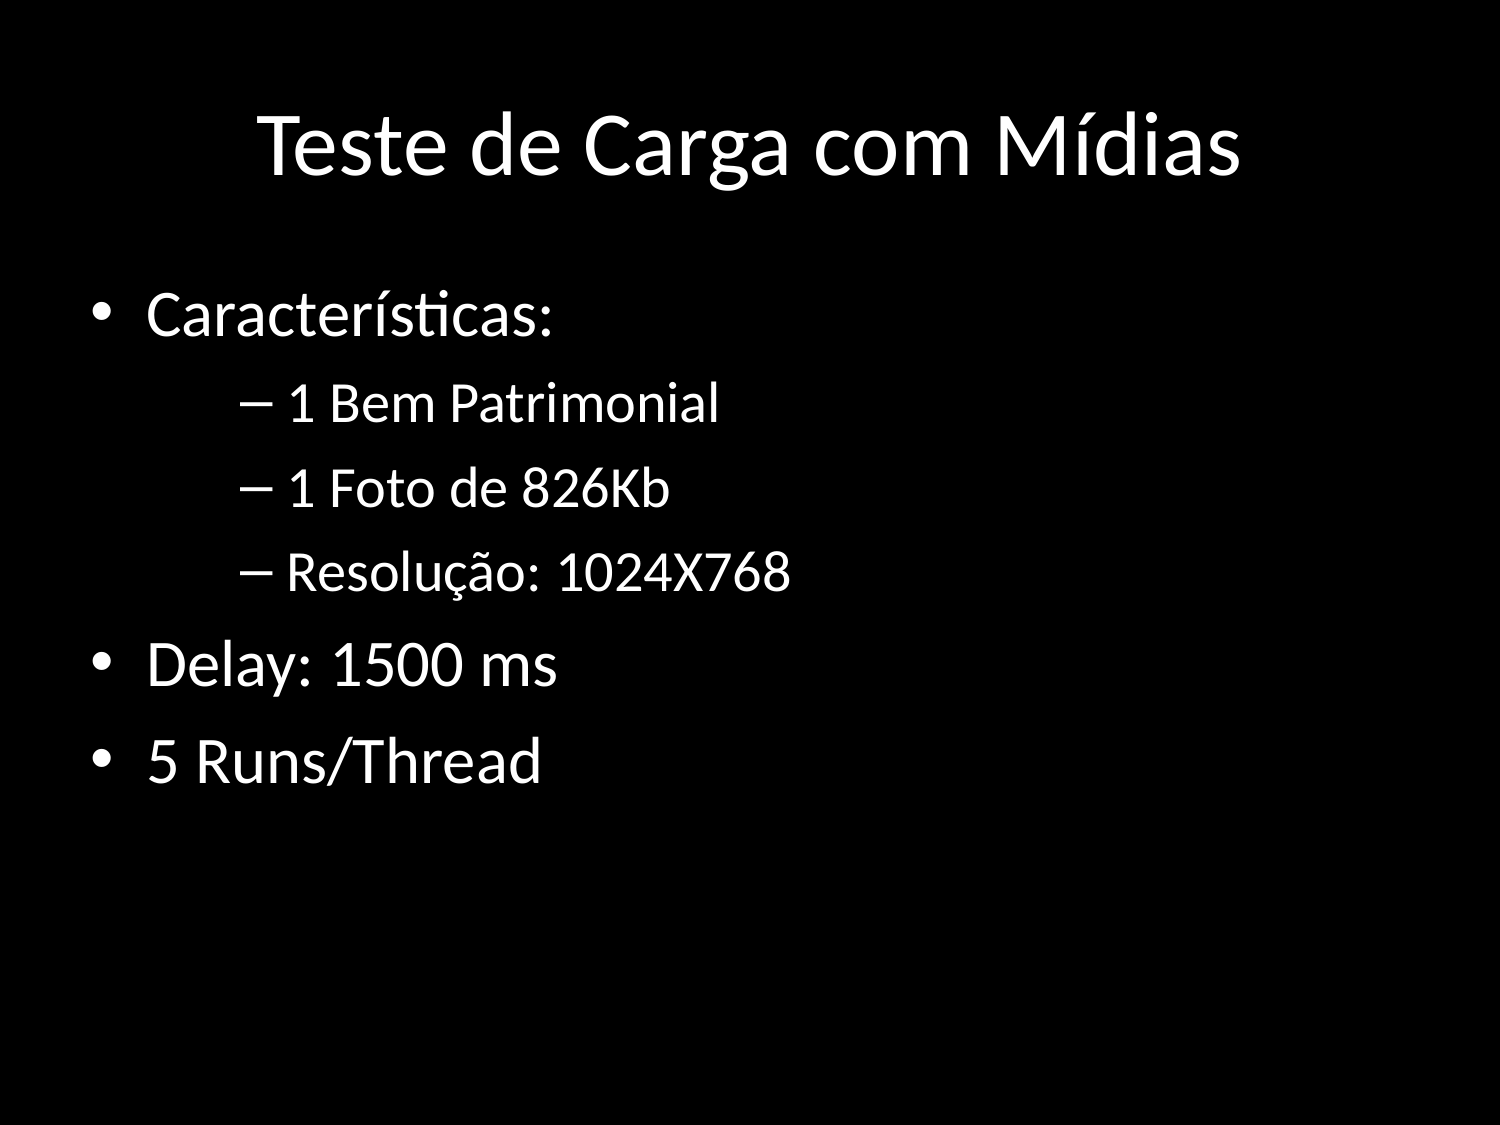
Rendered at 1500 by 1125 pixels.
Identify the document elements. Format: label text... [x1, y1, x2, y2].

list Características: 1 Bem Patrimonial 1 Foto de 826Kb Resolução: 1024X768 Delay: 1500 ms 5 Runs/Thread [75, 262, 1426, 1005]
title Teste de Carga com Mídias [75, 45, 1426, 233]
